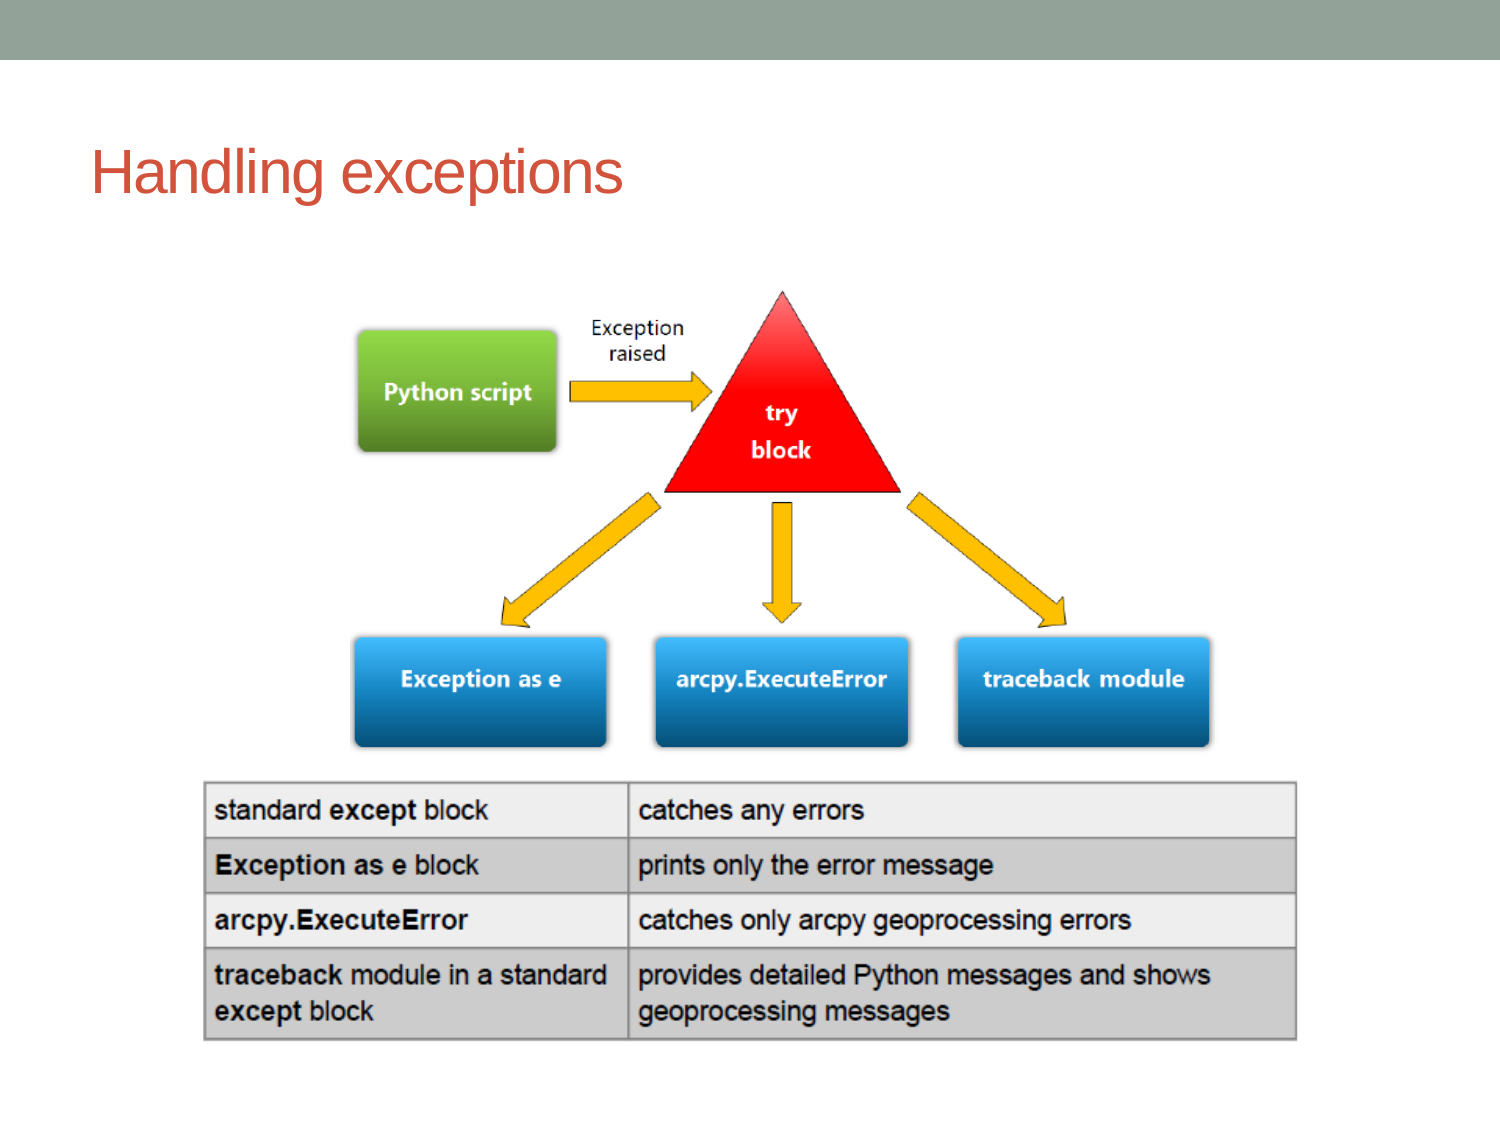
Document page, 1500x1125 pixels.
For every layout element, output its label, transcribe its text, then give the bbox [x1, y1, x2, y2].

picture [335, 264, 1222, 760]
title Handling exceptions [75, 87, 1426, 251]
picture [202, 776, 1302, 1046]
